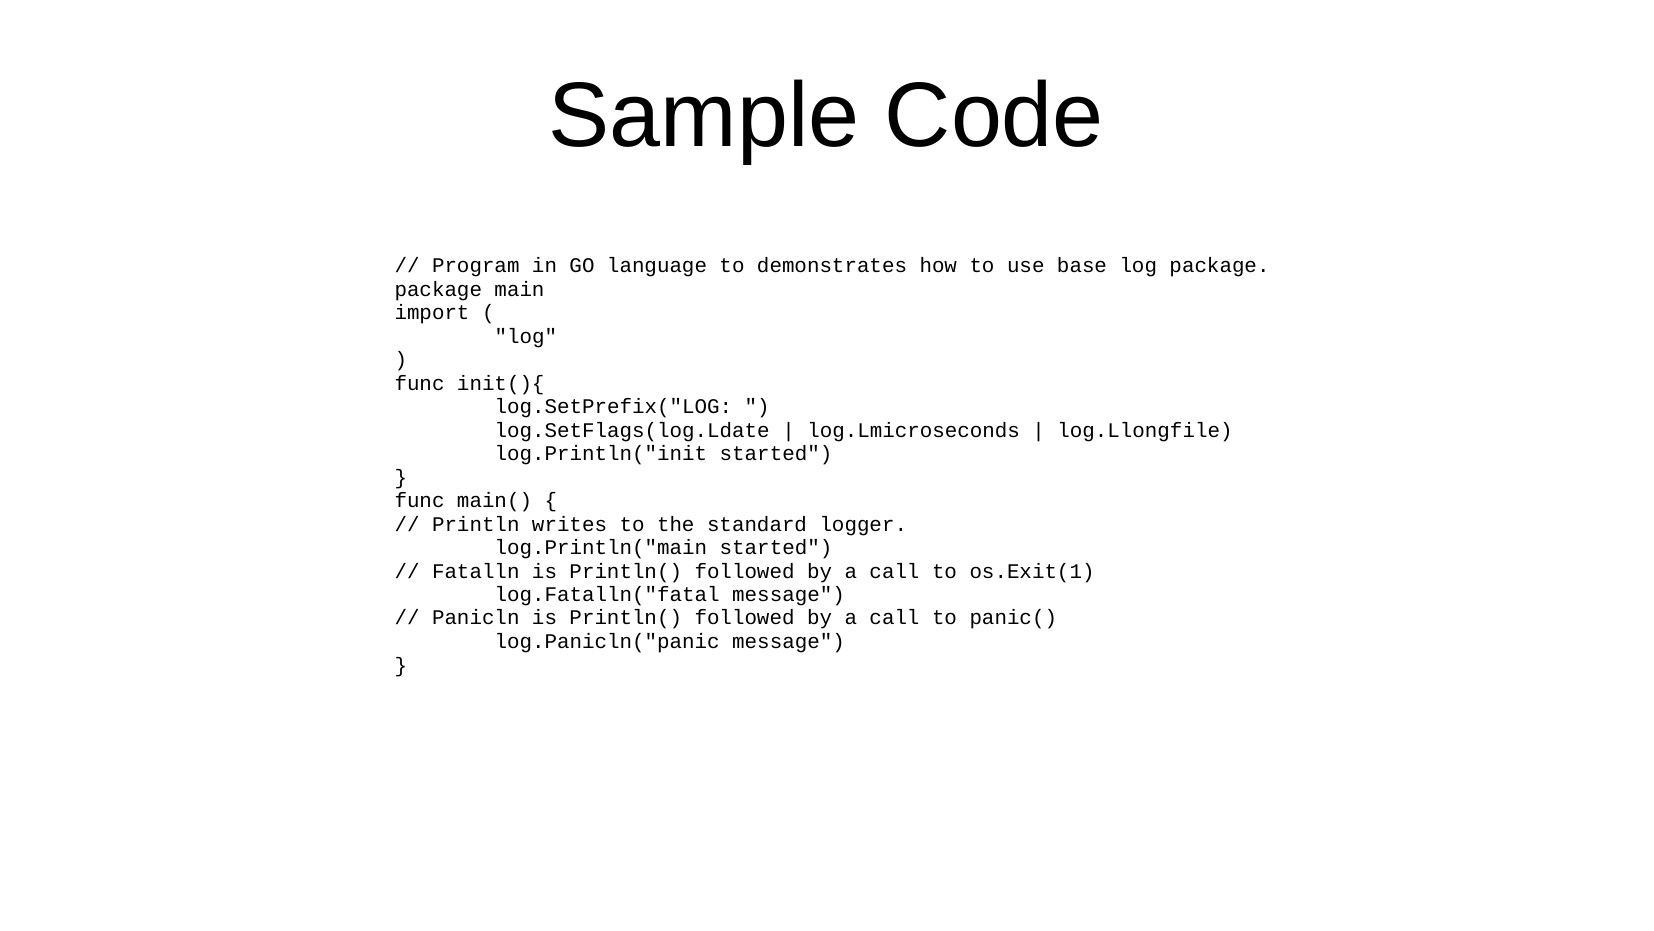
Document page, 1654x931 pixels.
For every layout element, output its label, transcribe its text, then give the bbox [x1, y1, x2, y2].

text_box // Program in GO language to demonstrates how to use base log package. package main import ( "log" ) func init(){ log.SetPrefix("LOG: ") log.SetFlags(log.Ldate | log.Lmicroseconds | log.Llongfile) log.Println("init started") } func main() { // Println writes to the standard logger. log.Println("main started") // Fatalln is Println() followed by a call to os.Exit(1) log.Fatalln("fatal message") // Panicln is Println() followed by a call to panic() log.Panicln("panic message") } [379, 247, 1285, 686]
title Sample Code [82, 37, 1571, 193]
